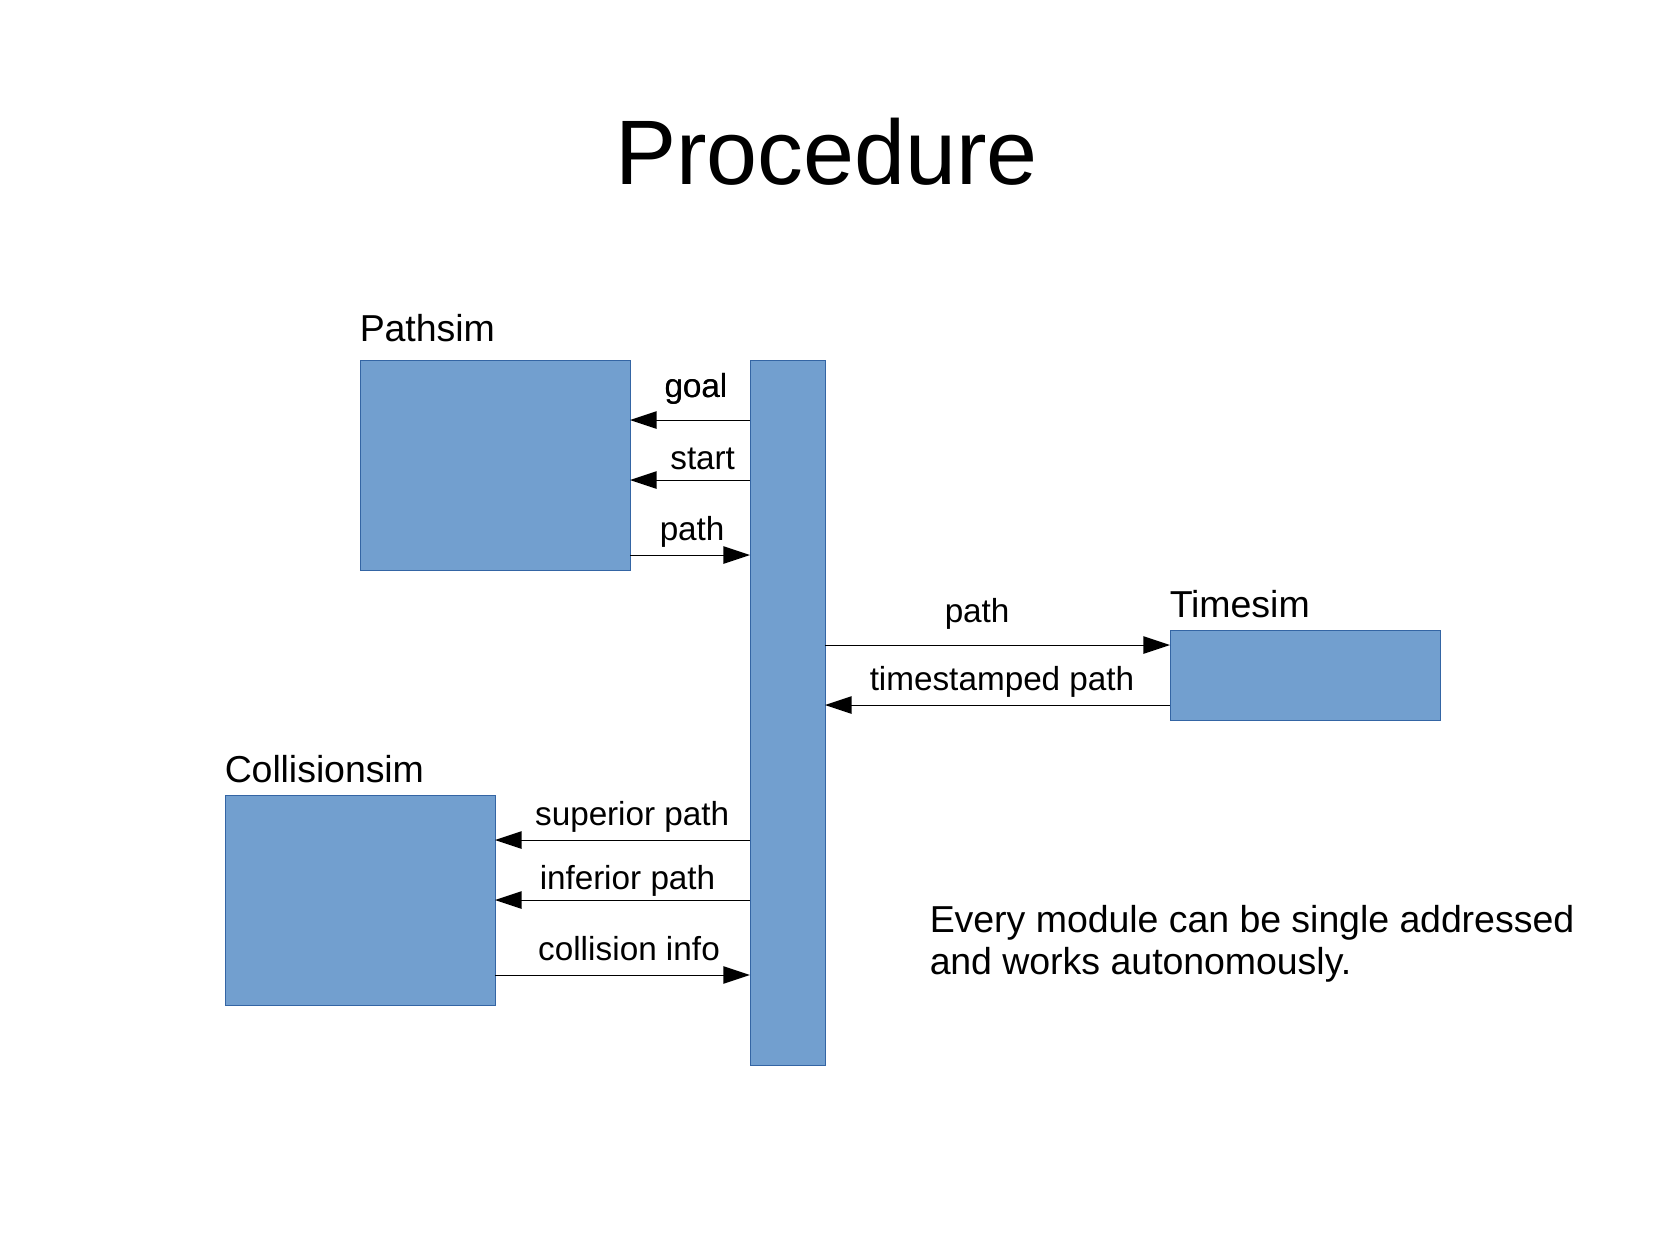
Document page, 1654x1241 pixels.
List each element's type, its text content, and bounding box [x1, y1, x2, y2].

text_box Collisionsim [210, 741, 481, 841]
text_box [1170, 630, 1441, 721]
text_box superior path [520, 788, 745, 841]
text_box timestamped path [855, 653, 1263, 706]
text_box Every module can be single addressed and works autonomously. [915, 891, 1590, 991]
text_box [750, 360, 826, 1066]
title Procedure [82, 49, 1571, 257]
text_box path [930, 585, 1038, 637]
text_box Pathsim [345, 300, 511, 361]
text_box collision info [523, 923, 736, 976]
text_box start [655, 431, 750, 480]
text_box Timesim [1155, 576, 1336, 676]
text_box [360, 360, 631, 571]
text_box inferior path [525, 851, 750, 900]
text_box [225, 795, 496, 1006]
text_box path [645, 503, 740, 556]
text_box goal [649, 360, 743, 412]
